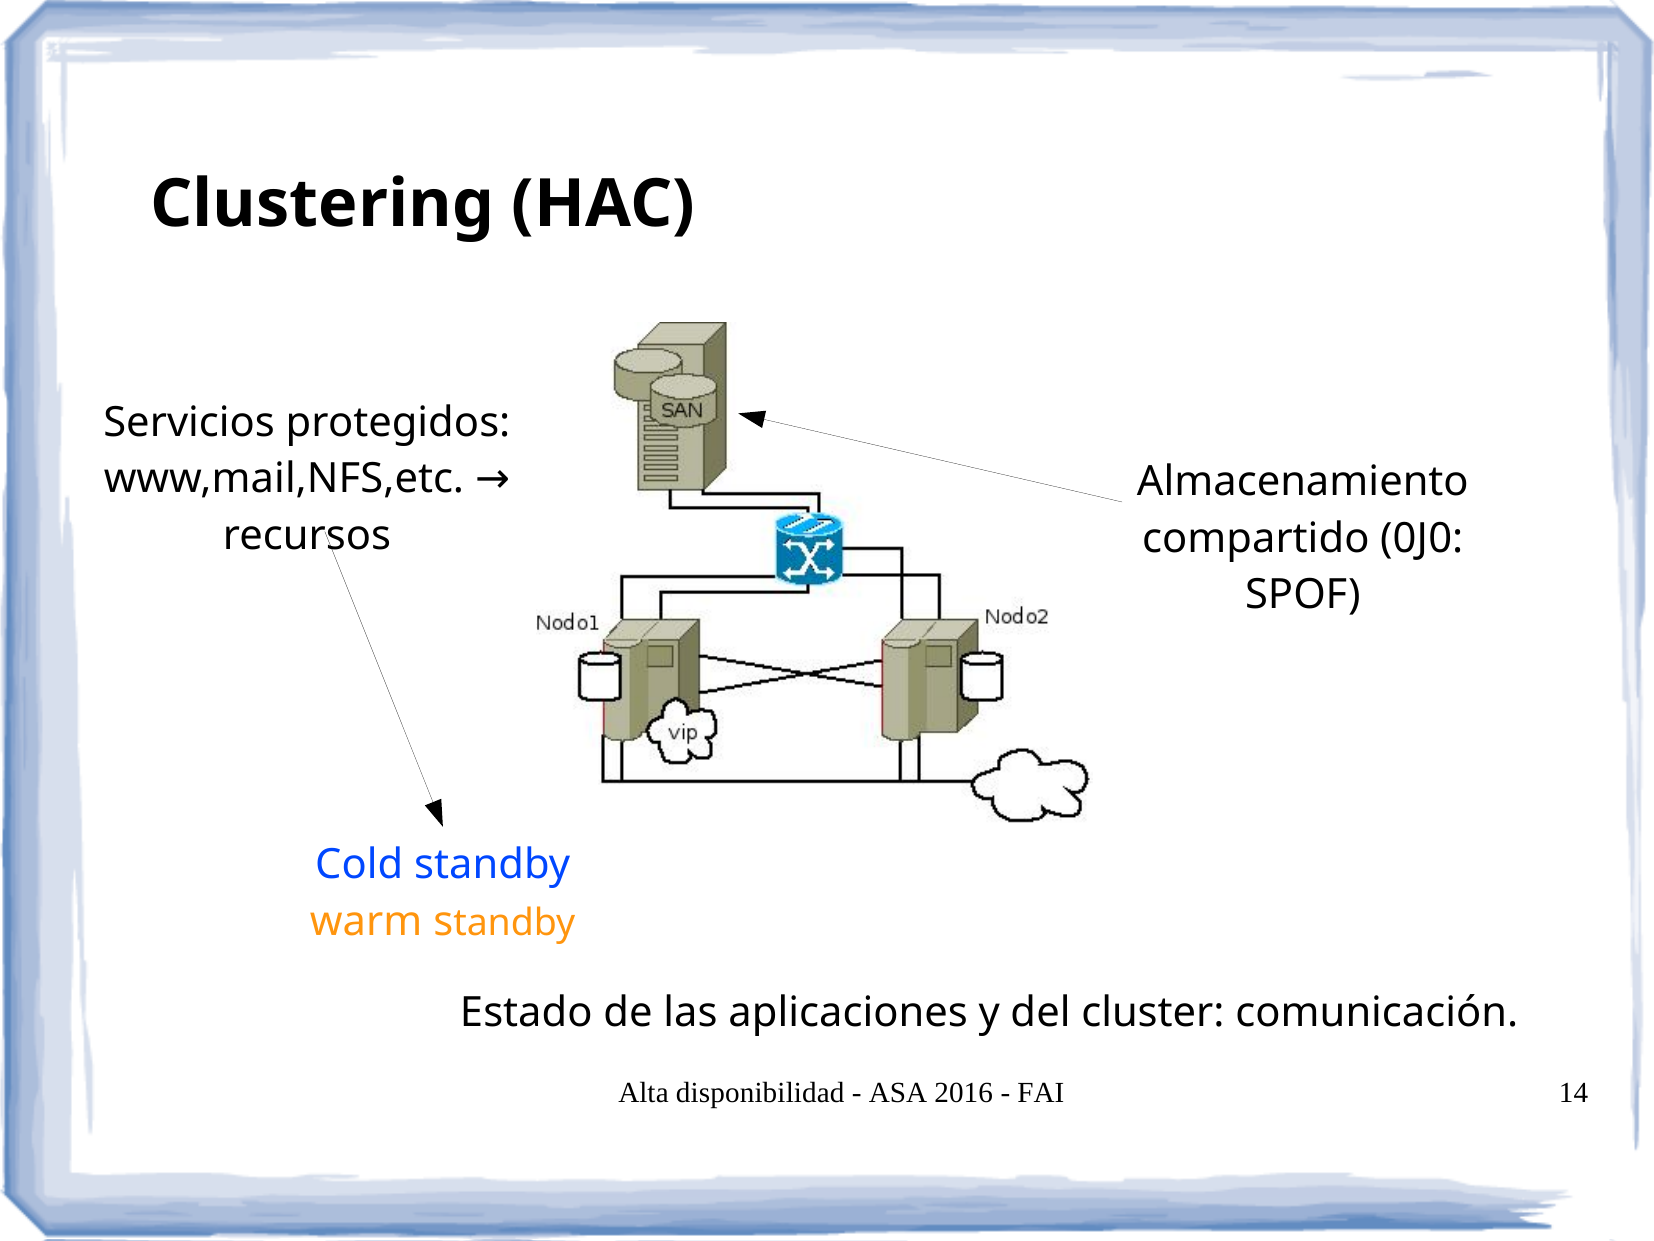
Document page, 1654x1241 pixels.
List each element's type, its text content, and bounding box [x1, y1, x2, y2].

text_box Clustering (HAC) [135, 147, 705, 250]
text_box Almacenamiento compartido (0J0: SPOF) [1122, 442, 1557, 621]
text_box Cold standby warm standby [295, 826, 572, 951]
text_box Estado de las aplicaciones y del cluster: comunicación. [445, 974, 1495, 1044]
picture [0, 0, 1654, 1241]
text_box Servicios protegidos: www,mail,NFS,etc. → recursos [88, 383, 536, 562]
